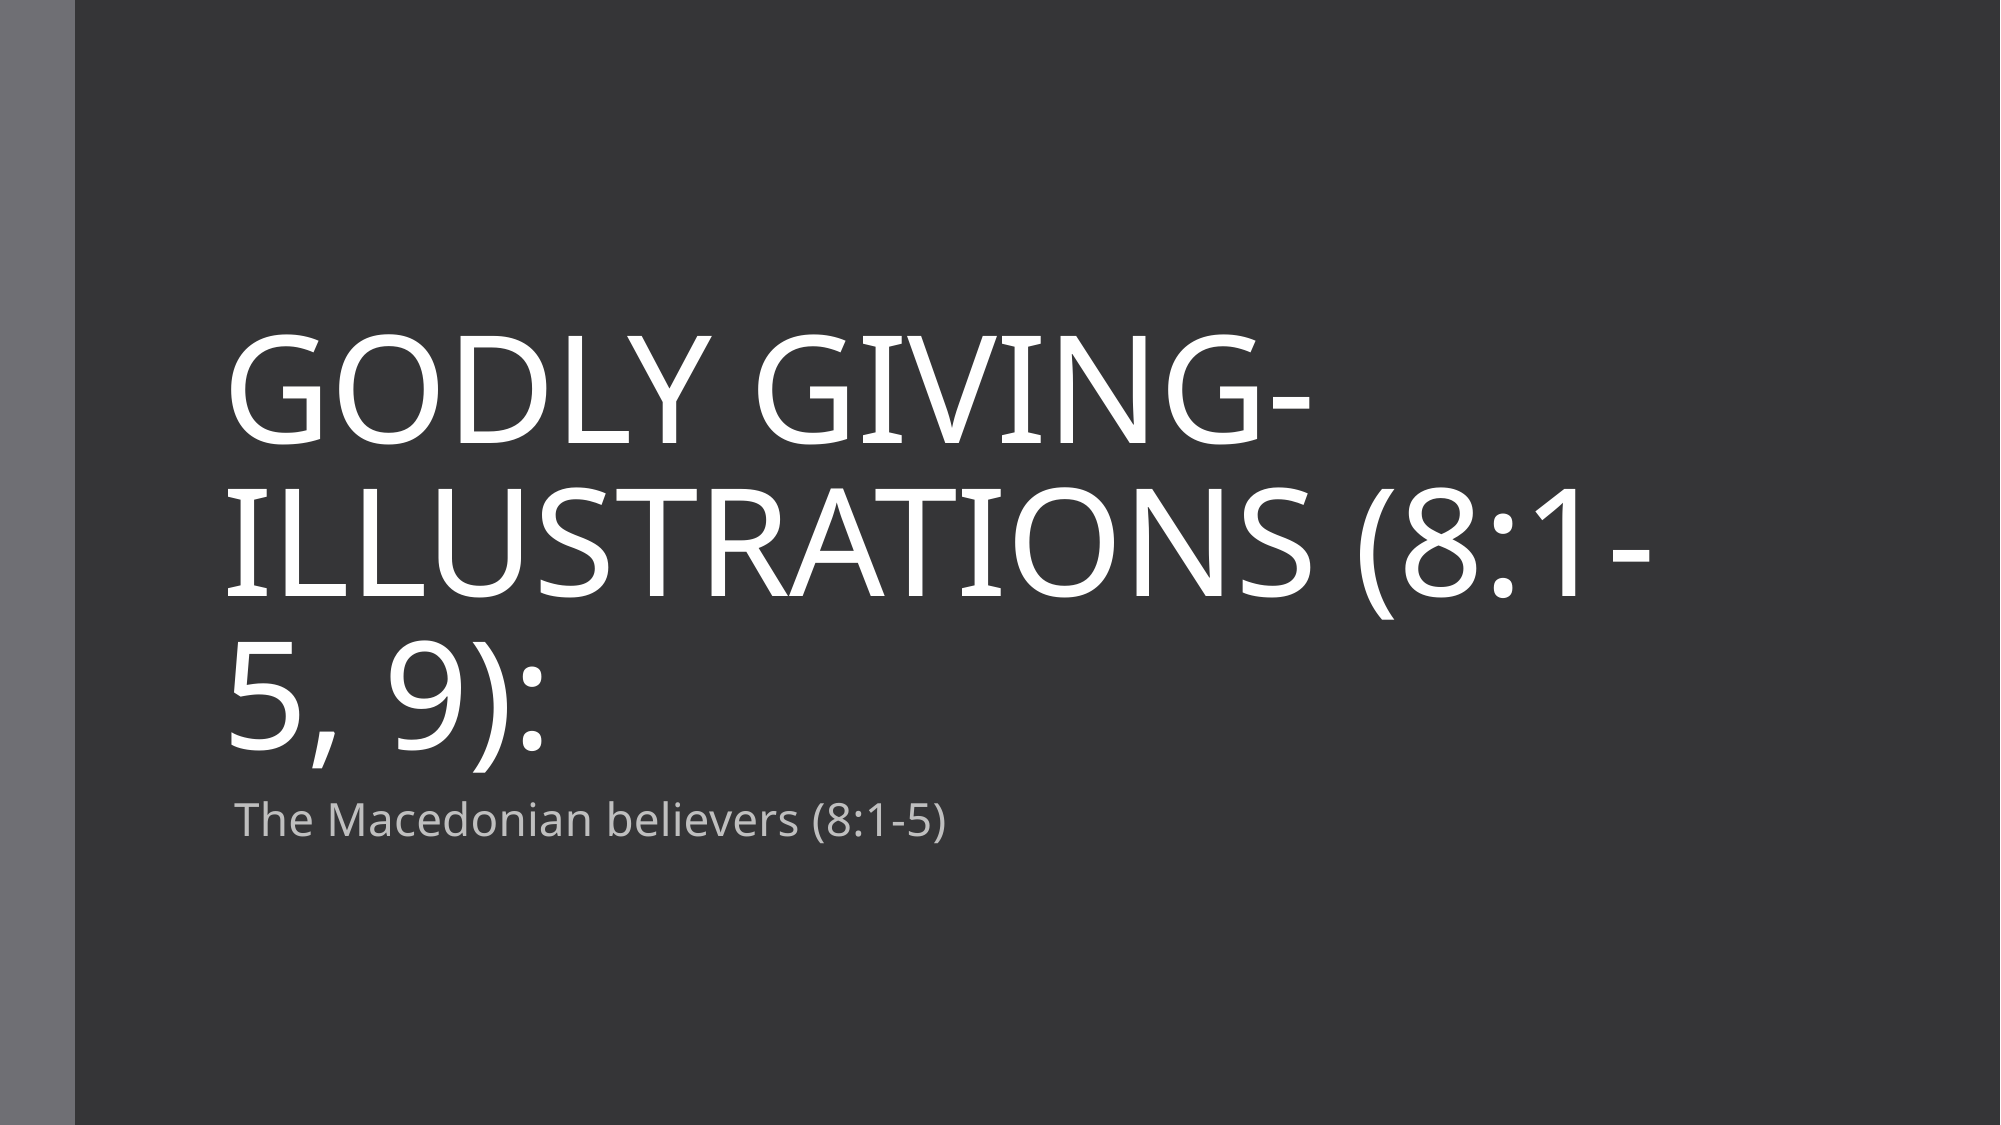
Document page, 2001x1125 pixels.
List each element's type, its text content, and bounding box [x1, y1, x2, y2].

subtitle The Macedonian believers (8:1-5) [206, 787, 1752, 1066]
title GODLY GIVING-ILLUSTRATIONS (8:1-5, 9): [206, 124, 1752, 787]
